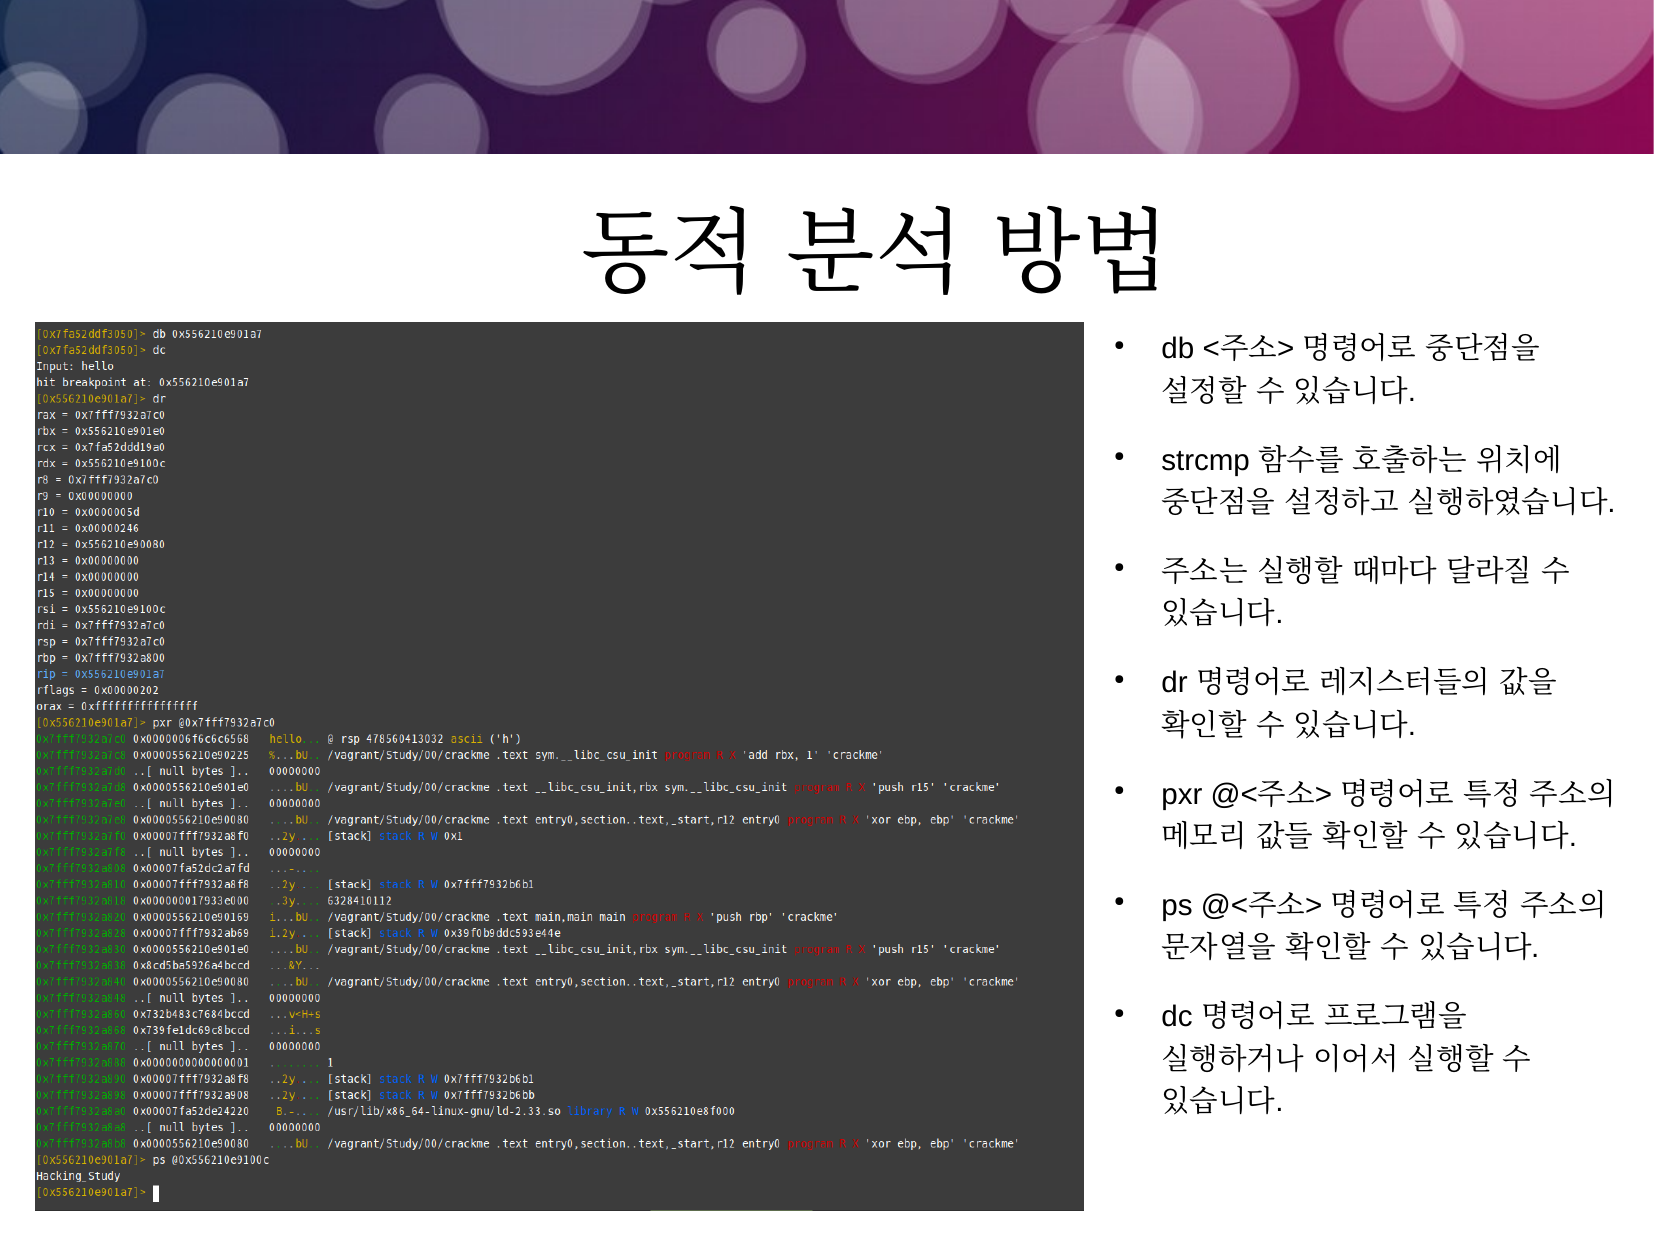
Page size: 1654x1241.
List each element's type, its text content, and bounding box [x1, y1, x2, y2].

picture [0, 0, 1654, 154]
title 동적 분석 방법 [82, 159, 1571, 331]
picture [35, 322, 1084, 1211]
list db <주소> 명령어로 중단점을 설정할 수 있습니다. strcmp 함수를 호출하는 위치에 중단점을 설정하고 실행하였습니다. 주소는 실행할 때마다 달라질 수 있습니다. dr 명령어로 레지스터들의 값을 확인할 수 있습니다. pxr @<주소> 명령어로 특정 주소의 메모리 값들 확인할 수 있습니다. ps @<주소> 명령어로 특정 주소의 문자열을 확인할 수 있습니다. dc 명령어로 프로그램을 실행하거나 이어서 실행할 수 있습니다. [1098, 324, 1619, 1152]
